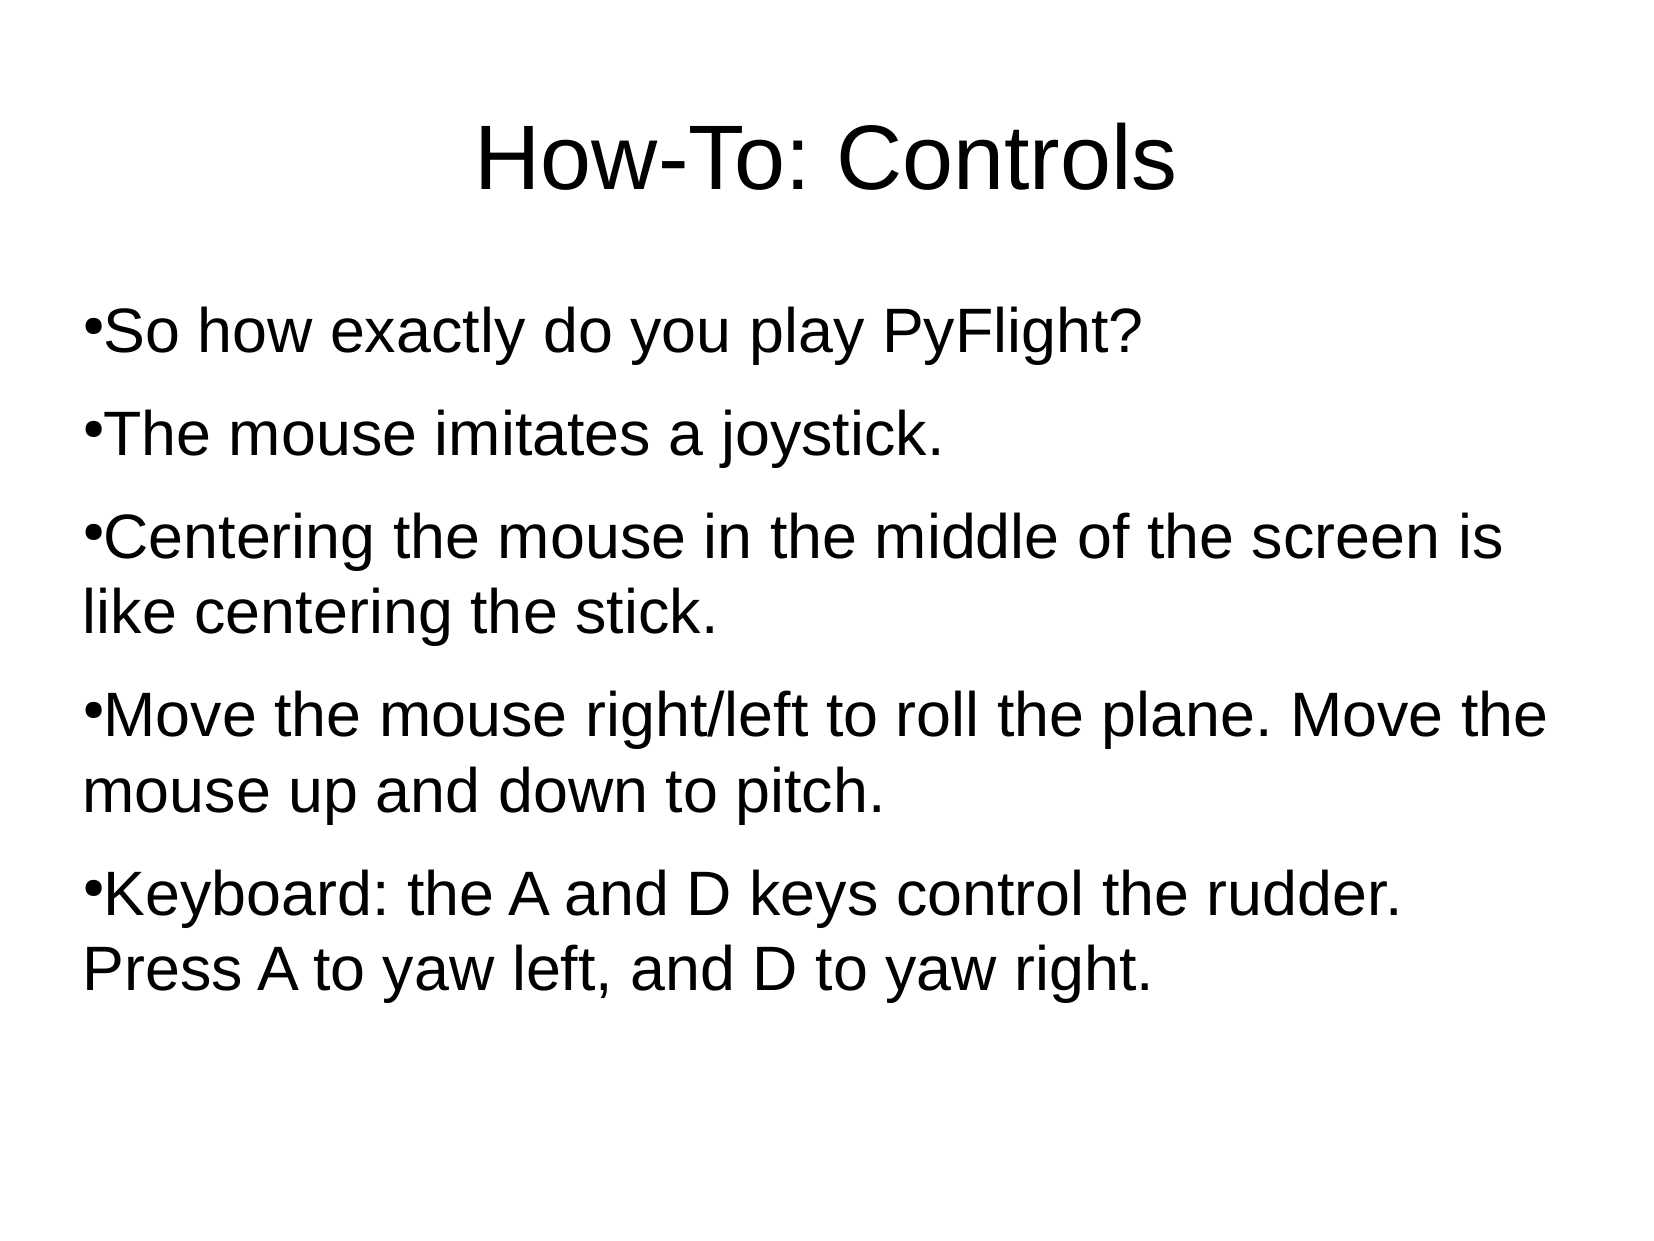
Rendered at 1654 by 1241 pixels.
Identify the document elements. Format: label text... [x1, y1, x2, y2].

list So how exactly do you play PyFlight? The mouse imitates a joystick. Centering the mouse in the middle of the screen is like centering the stick. Move the mouse right/left to roll the plane. Move the mouse up and down to pitch. Keyboard: the A and D keys control the rudder. Press A to yaw left, and D to yaw right. [82, 290, 1571, 1010]
title How-To: Controls [82, 49, 1571, 257]
